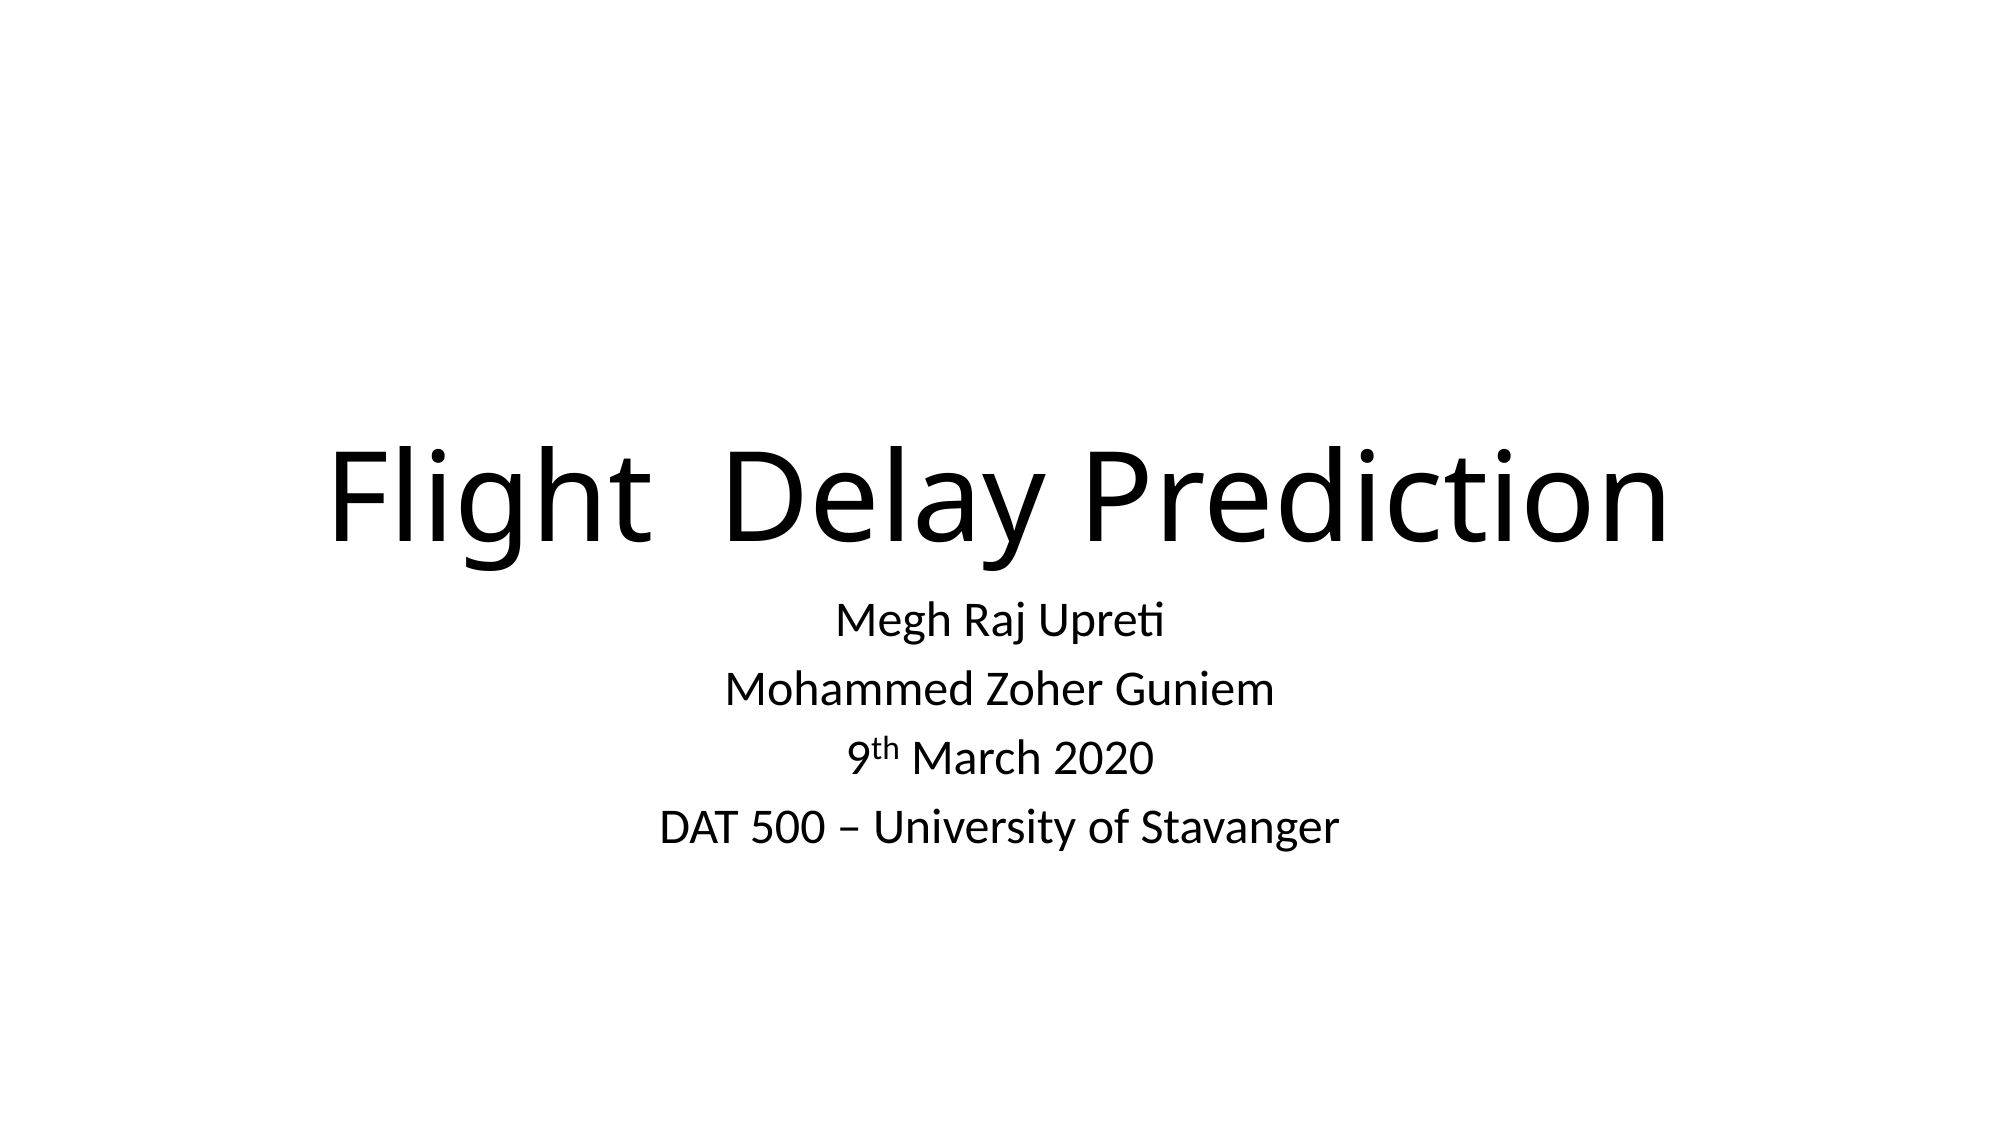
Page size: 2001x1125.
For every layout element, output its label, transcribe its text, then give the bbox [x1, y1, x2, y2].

title Flight Delay Prediction [249, 184, 1750, 576]
subtitle Megh Raj Upreti Mohammed Zoher Guniem 9th March 2020 DAT 500 – University of Stavanger [249, 590, 1750, 863]
